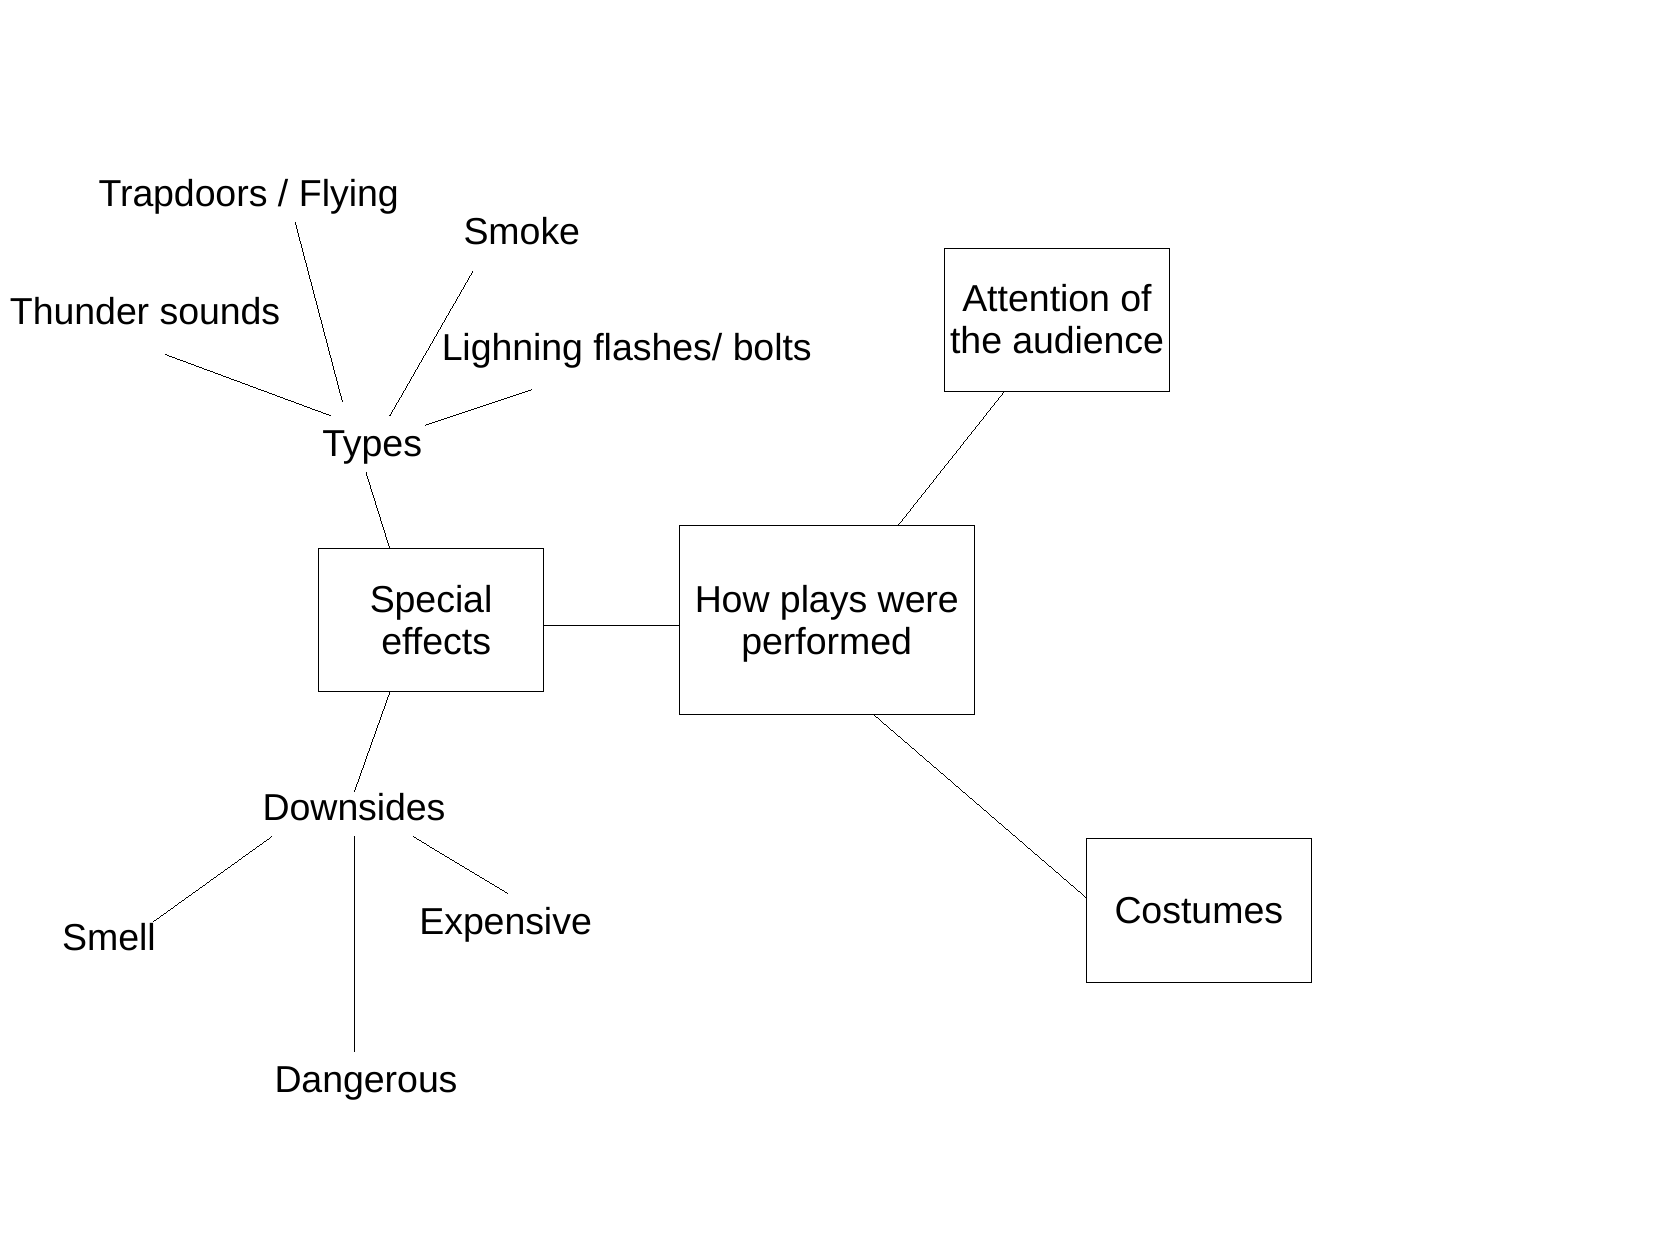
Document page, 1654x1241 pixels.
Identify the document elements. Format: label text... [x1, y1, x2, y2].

text_box How plays were performed [679, 525, 975, 715]
text_box Thunder sounds [0, 283, 296, 341]
text_box Special effects [318, 548, 544, 692]
text_box Smoke [448, 202, 595, 260]
text_box Downsides [248, 779, 460, 837]
text_box Expensive [404, 893, 607, 951]
text_box Costumes [1086, 838, 1312, 983]
text_box Attention of the audience [944, 248, 1170, 392]
text_box Types [307, 415, 438, 473]
text_box Dangerous [259, 1051, 473, 1109]
text_box Lighning flashes/ bolts [427, 318, 827, 376]
text_box Smell [47, 909, 171, 967]
text_box Trapdoors / Flying [83, 165, 414, 223]
